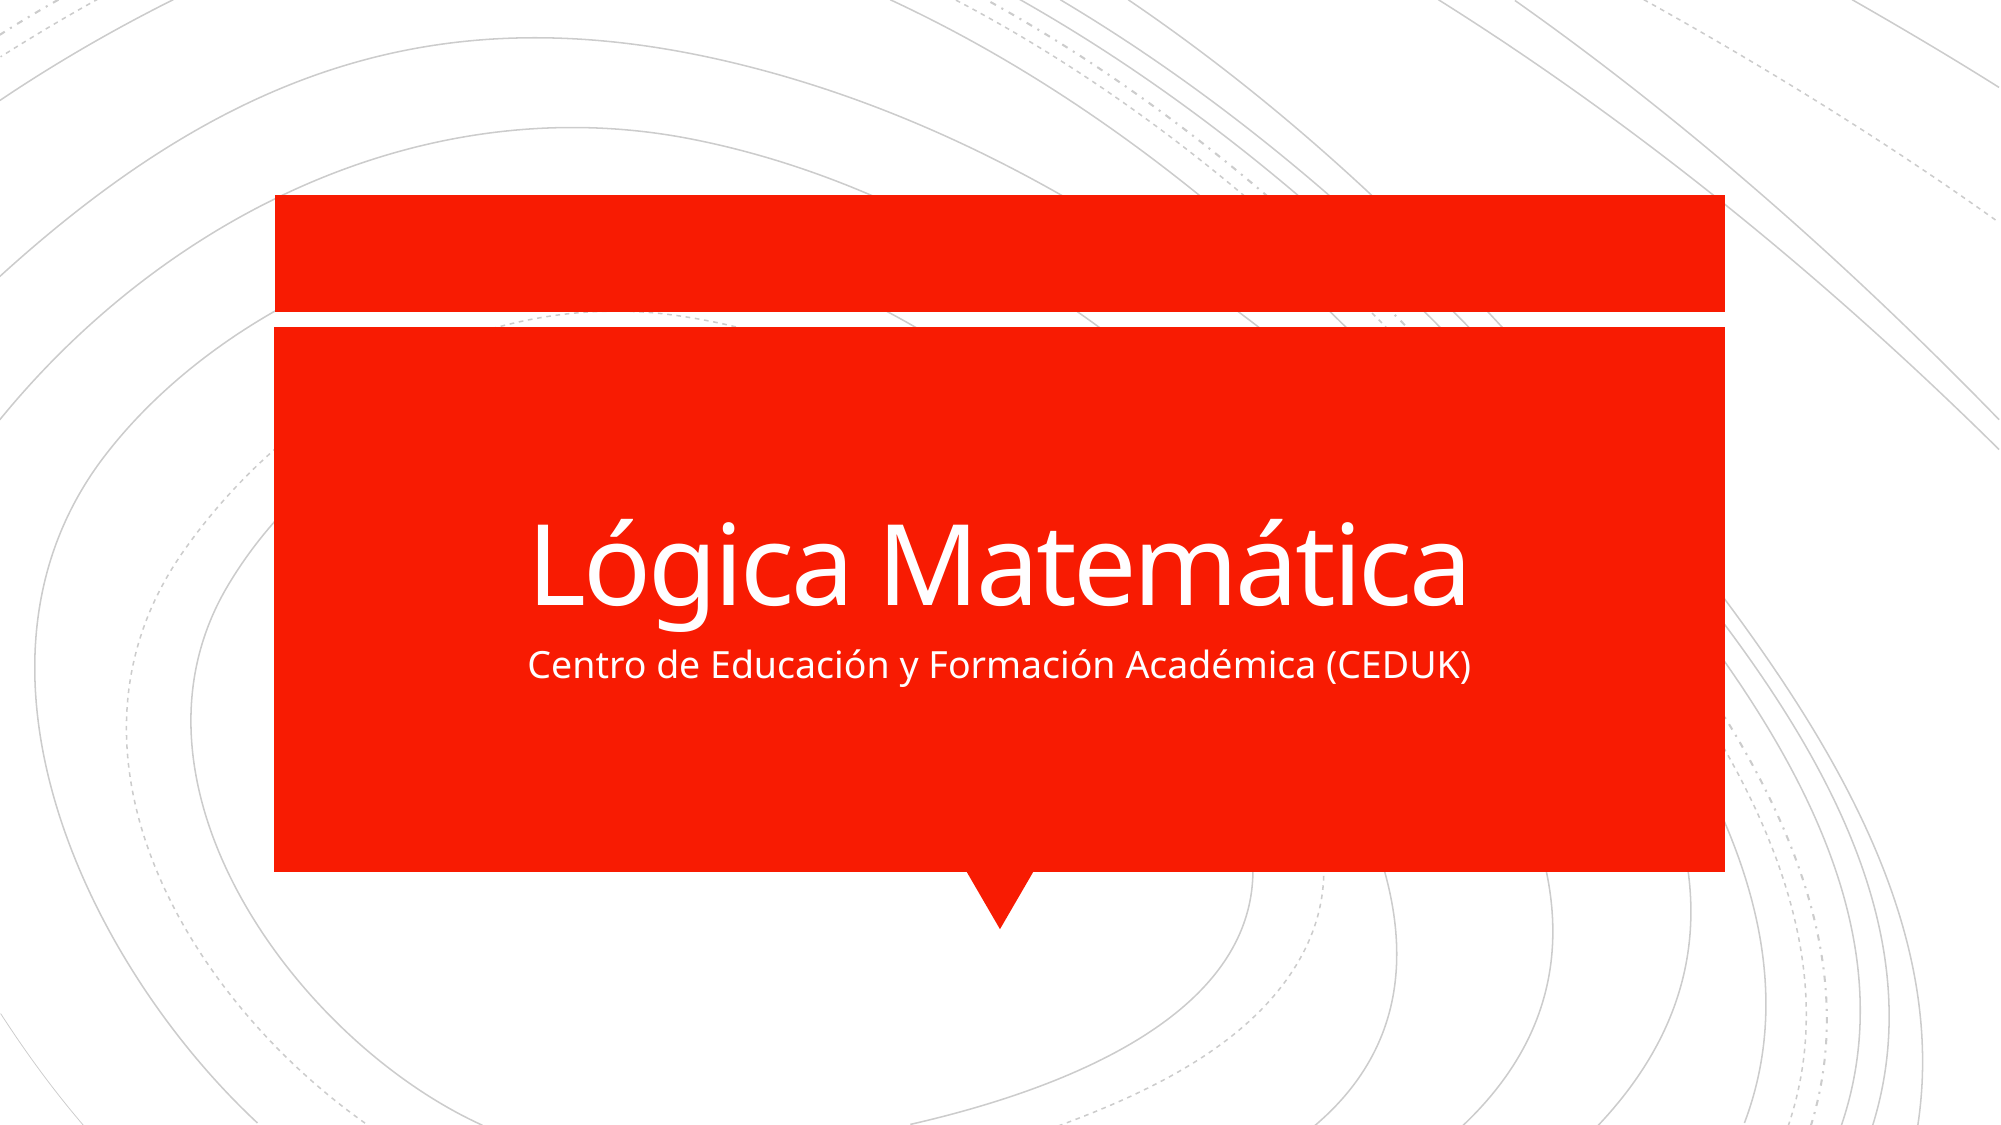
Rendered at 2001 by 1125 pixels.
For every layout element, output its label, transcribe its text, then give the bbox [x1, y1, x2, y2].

subtitle Centro de Educación y Formación Académica (CEDUK) [288, 640, 1712, 858]
title Lógica Matemática [288, 340, 1713, 628]
